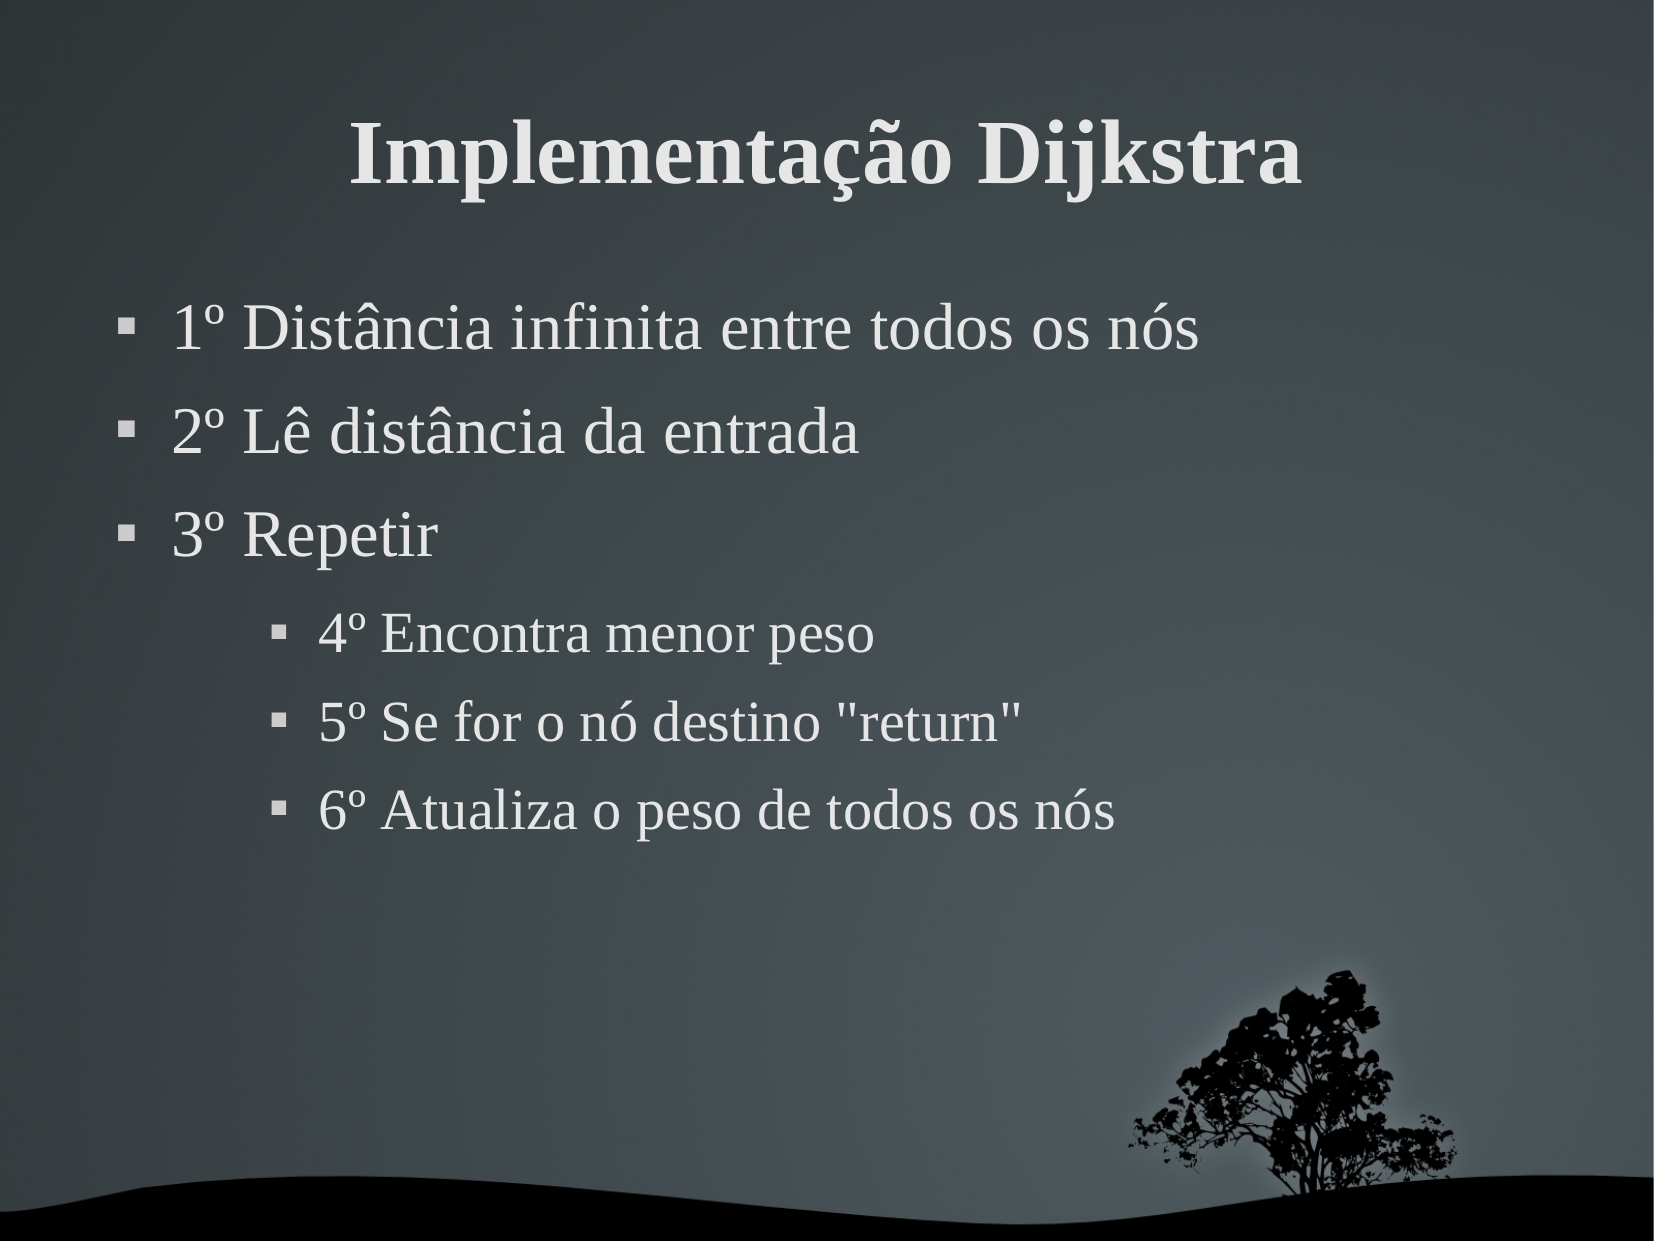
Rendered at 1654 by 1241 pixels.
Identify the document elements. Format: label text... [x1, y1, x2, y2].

list 1º Distância infinita entre todos os nós 2º Lê distância da entrada 3º Repetir 4º Encontra menor peso 5º Se for o nó destino "return" 6º Atualiza o peso de todos os nós [82, 290, 1571, 1109]
title Implementação Dijkstra [82, 49, 1571, 257]
picture [0, 0, 1654, 1241]
